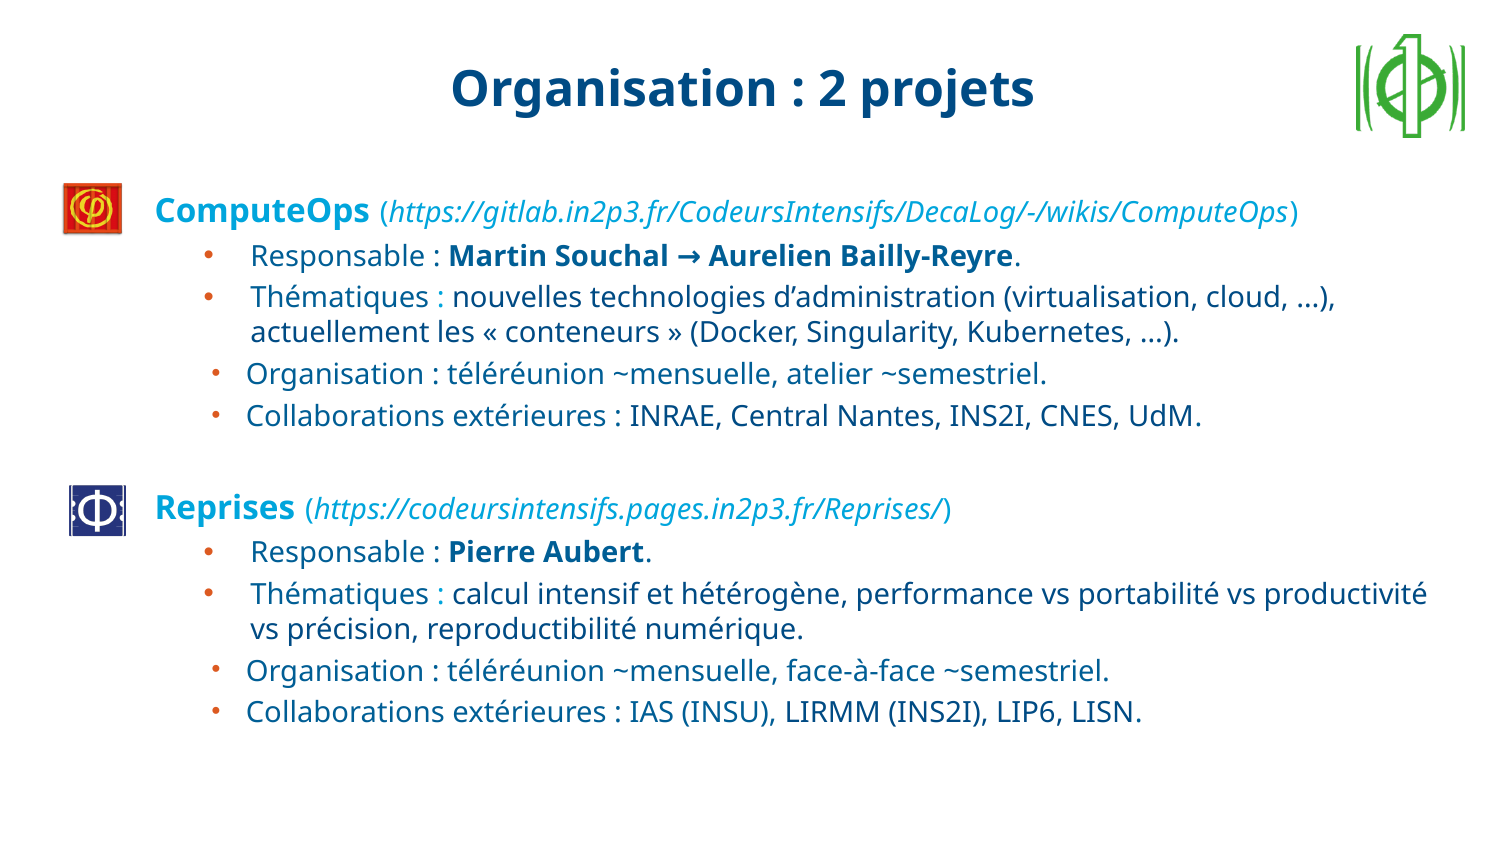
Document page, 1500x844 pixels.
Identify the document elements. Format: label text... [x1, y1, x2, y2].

picture [1356, 34, 1465, 138]
text_box ComputeOps (https://gitlab.in2p3.fr/CodeursIntensifs/DecaLog/-/wikis/ComputeOps) Responsable : Martin Souchal → Aurelien Bailly-Reyre. Thématiques : nouvelles technologies d’administration (virtualisation, cloud, …), actuellement les « conteneurs » (Docker, Singularity, Kubernetes, …). Organisation : téléréunion ~mensuelle, atelier ~semestriel. Collaborations extérieures : INRAE, Central Nantes, INS2I, CNES, UdM. Reprises (https://codeursintensifs.pages.in2p3.fr/Reprises/) Responsable : Pierre Aubert. Thématiques : calcul intensif et hétérogène, performance vs portabilité vs productivité vs précision, reproductibilité numérique. Organisation : téléréunion ~mensuelle, face-à-face ~semestriel. Collaborations extérieures : IAS (INSU), LIRMM (INS2I), LIP6, LISN. [139, 178, 1455, 808]
picture [67, 483, 128, 538]
picture [58, 175, 128, 241]
text_box Organisation : 2 projets [34, 35, 1356, 138]
